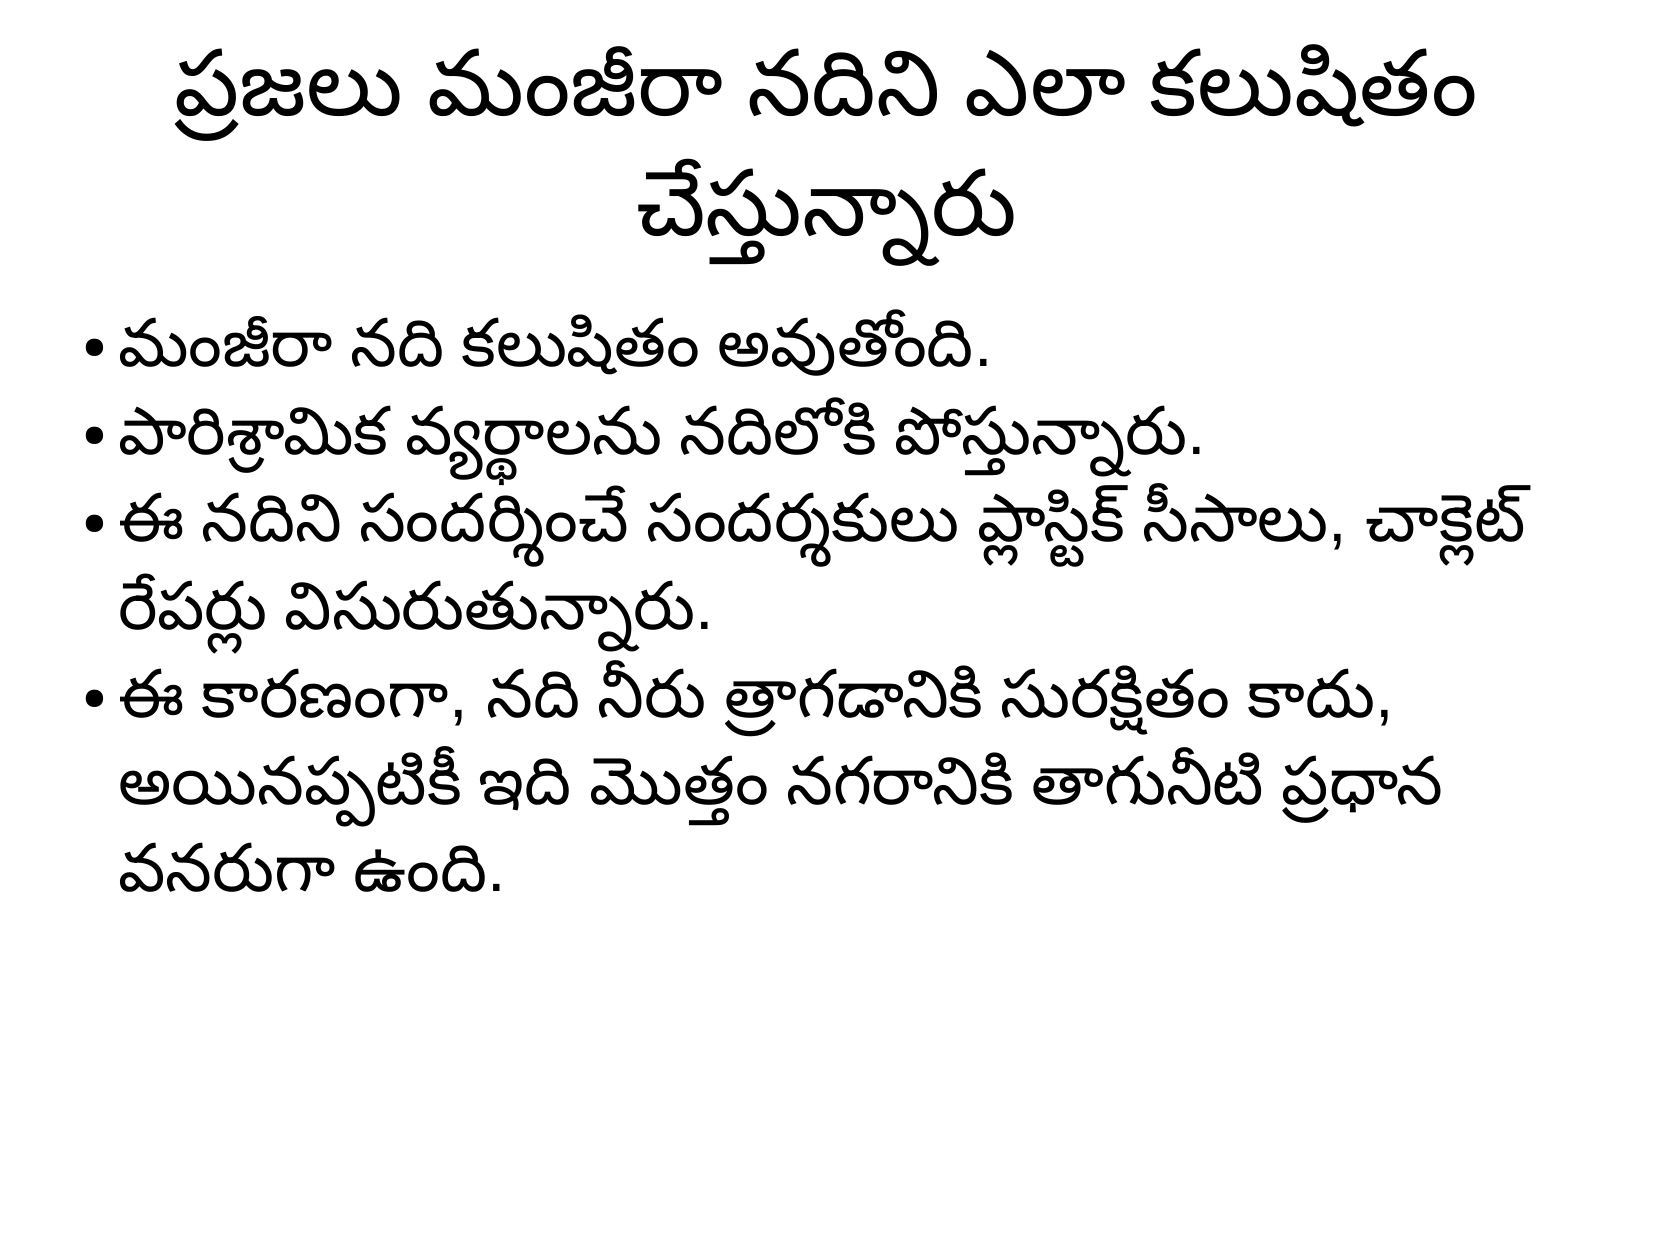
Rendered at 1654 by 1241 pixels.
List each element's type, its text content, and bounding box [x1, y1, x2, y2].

title ప్రజలు మంజీరా నదిని ఎలా కలుషితం చేస్తున్నారు [82, 49, 1571, 257]
subtitle మంజీరా నది కలుషితం అవుతోంది. పారిశ్రామిక వ్యర్థాలను నదిలోకి పోస్తున్నారు. ఈ నదిని సందర్శించే సందర్శకులు ప్లాస్టిక్ సీసాలు, చాక్లెట్ రేపర్లు విసురుతున్నారు. ఈ కారణంగా, నది నీరు త్రాగడానికి సురక్షితం కాదు, అయినప్పటికీ ఇది మొత్తం నగరానికి తాగునీటి ప్రధాన వనరుగా ఉంది. [82, 276, 1571, 1023]
